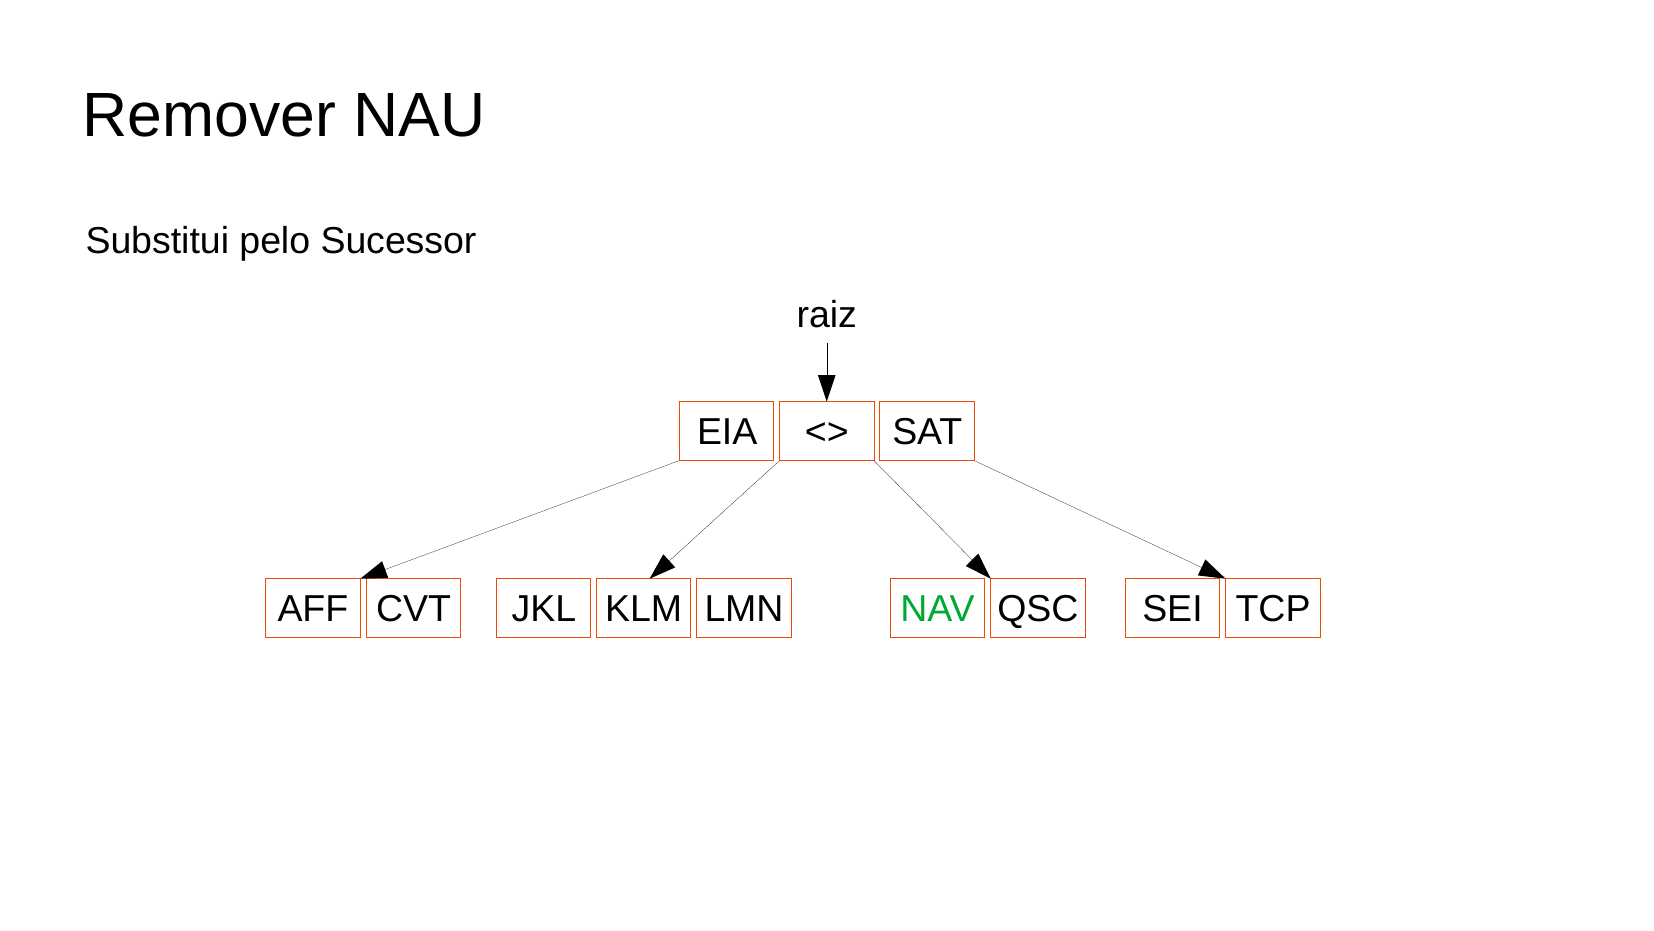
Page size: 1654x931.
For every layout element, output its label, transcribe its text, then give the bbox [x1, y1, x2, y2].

text_box AFF [265, 578, 361, 638]
text_box EIA [679, 401, 774, 461]
text_box raiz [781, 285, 872, 343]
text_box SEI [1125, 578, 1220, 638]
text_box JKL [496, 578, 591, 638]
text_box KLM [596, 578, 691, 638]
text_box SAT [879, 401, 975, 461]
text_box TCP [1225, 578, 1321, 638]
text_box NAV [890, 578, 985, 638]
text_box LMN [696, 578, 792, 638]
text_box QSC [990, 578, 1086, 638]
text_box CVT [366, 578, 461, 638]
text_box Substitui pelo Sucessor [70, 212, 492, 270]
title Remover NAU [82, 37, 1571, 193]
text_box <> [779, 401, 875, 461]
